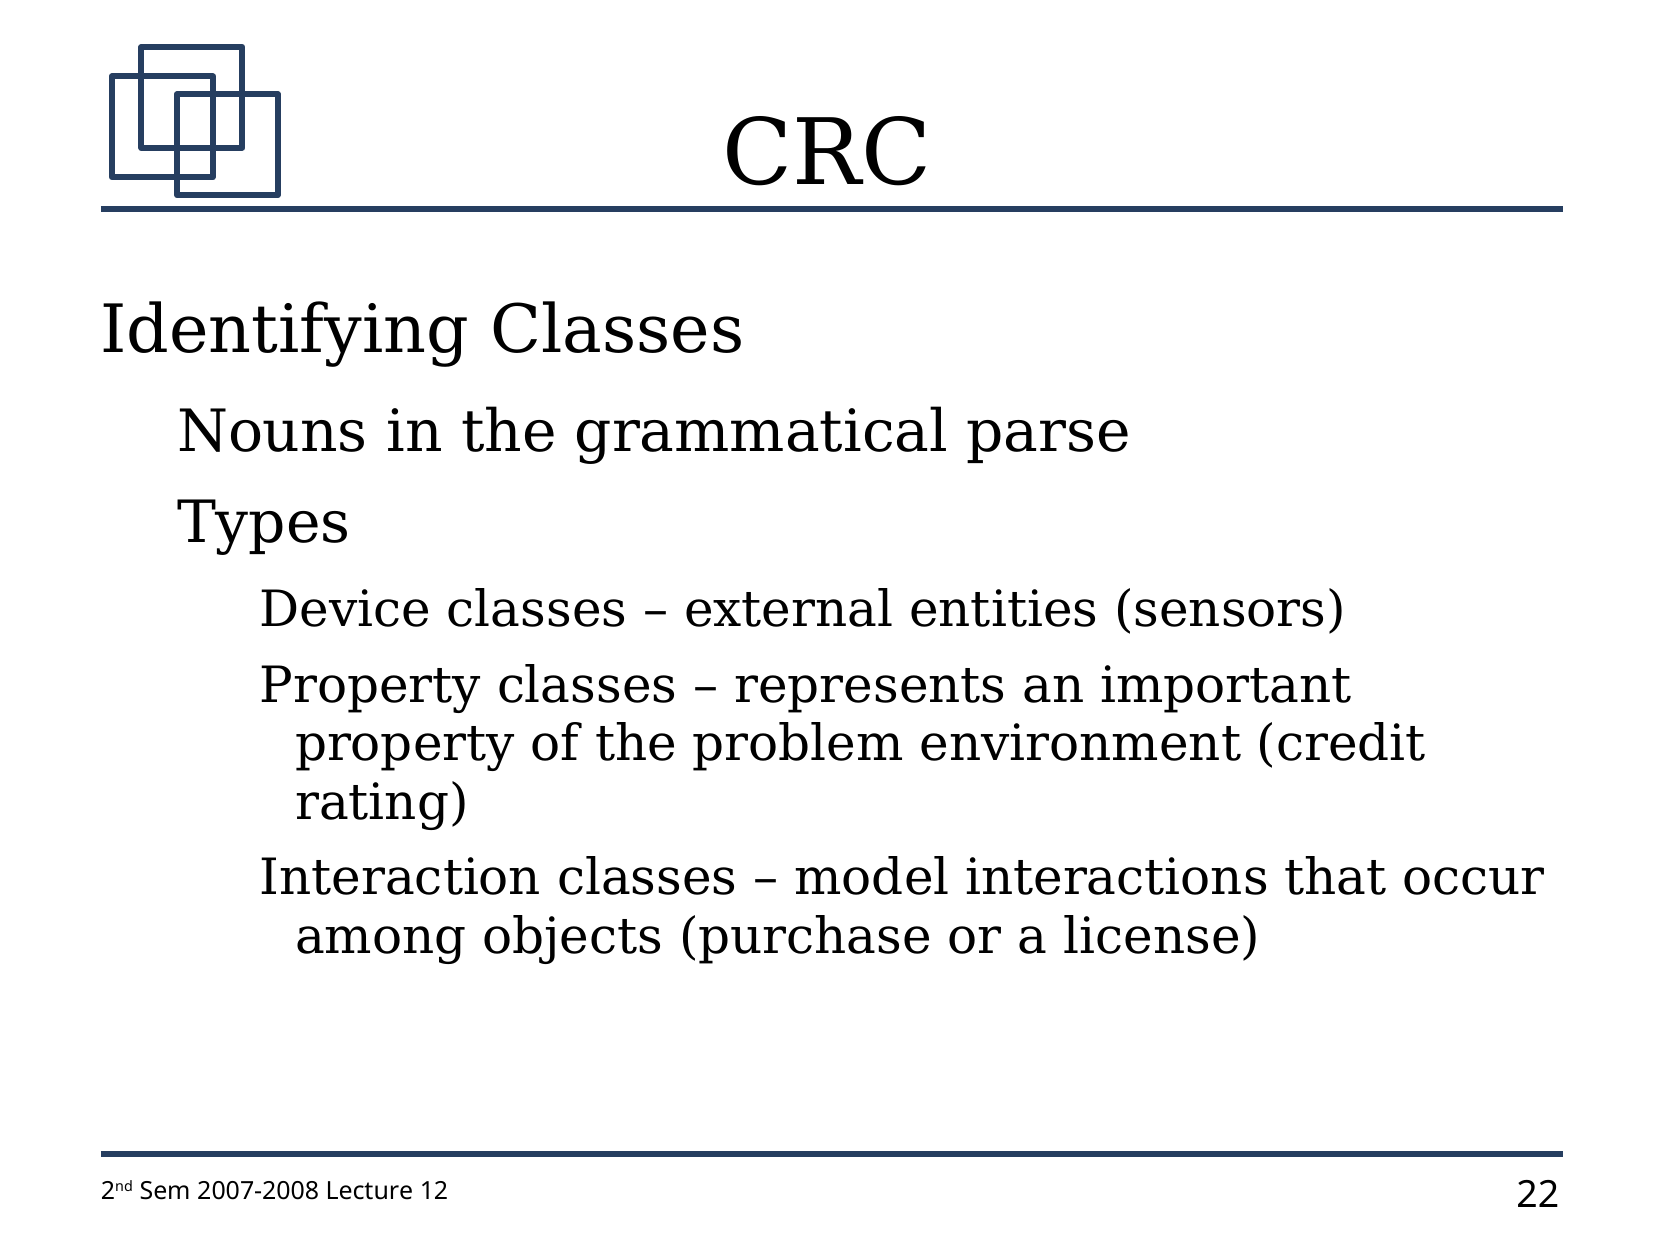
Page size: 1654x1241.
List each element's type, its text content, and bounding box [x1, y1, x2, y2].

title CRC [82, 49, 1571, 257]
list Identifying Classes Nouns in the grammatical parse Types Device classes – external entities (sensors) Property classes – represents an important property of the problem environment (credit rating) Interaction classes – model interactions that occur among objects (purchase or a license) [82, 290, 1571, 1109]
